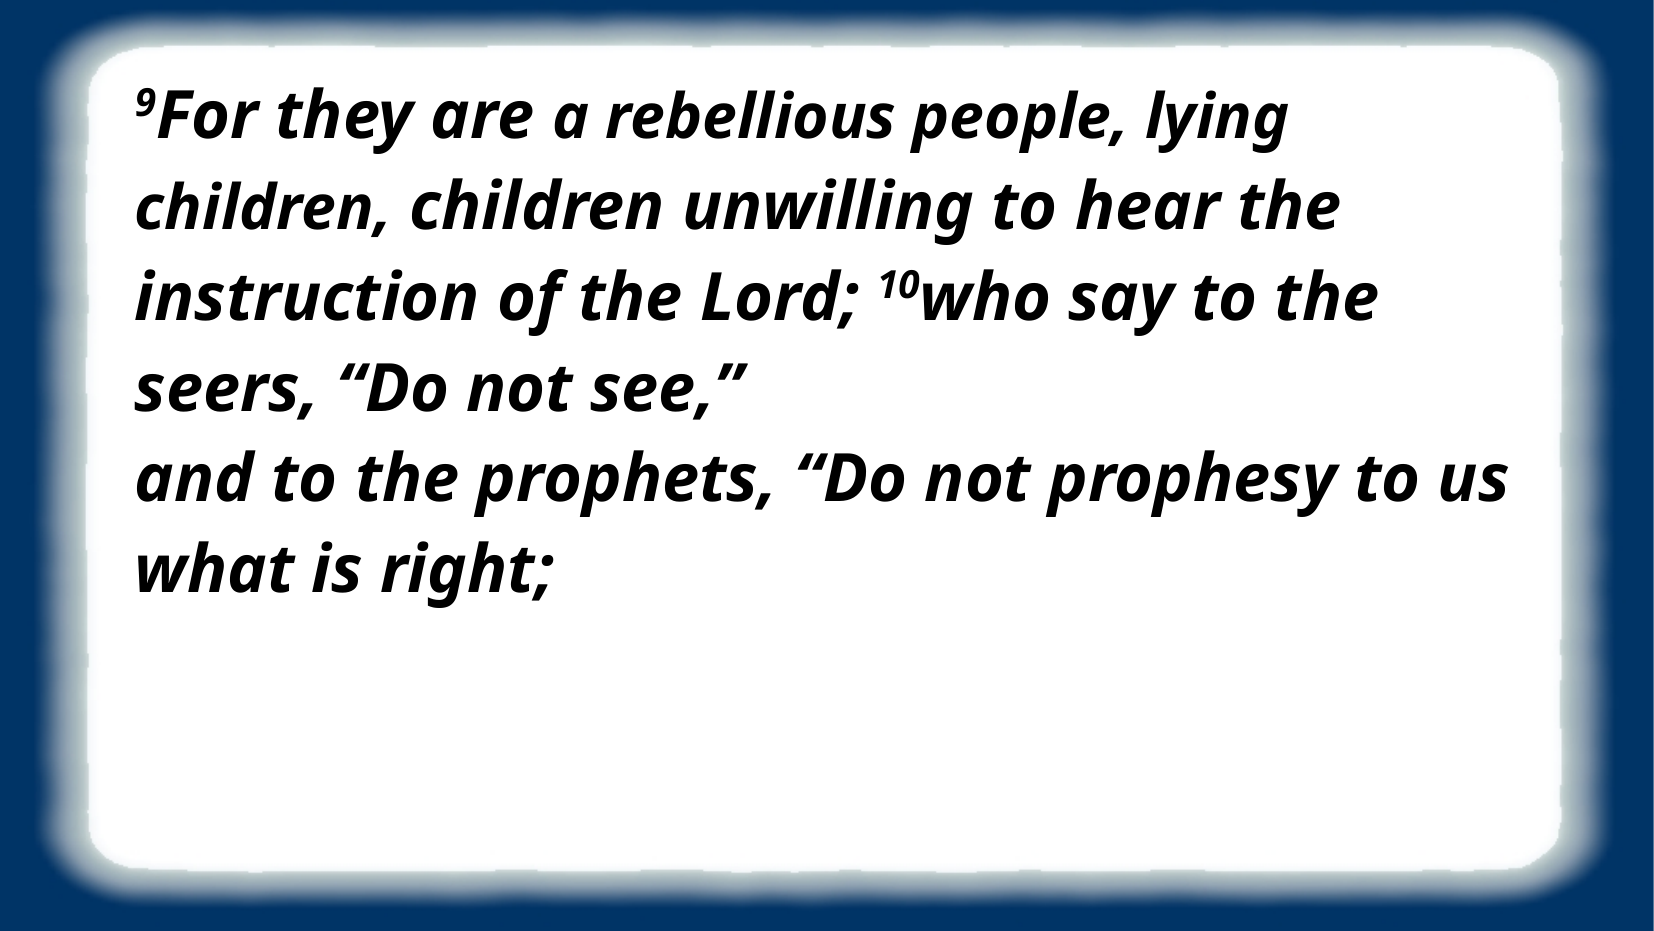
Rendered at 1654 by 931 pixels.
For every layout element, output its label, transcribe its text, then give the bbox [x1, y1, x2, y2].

picture [0, 0, 1654, 931]
text_box 9For they are a rebellious people, lying children, children unwilling to hear the instruction of the Lord; 10who say to the seers, “Do not see,” and to the prophets, “Do not prophesy to us what is right; [120, 60, 1531, 526]
